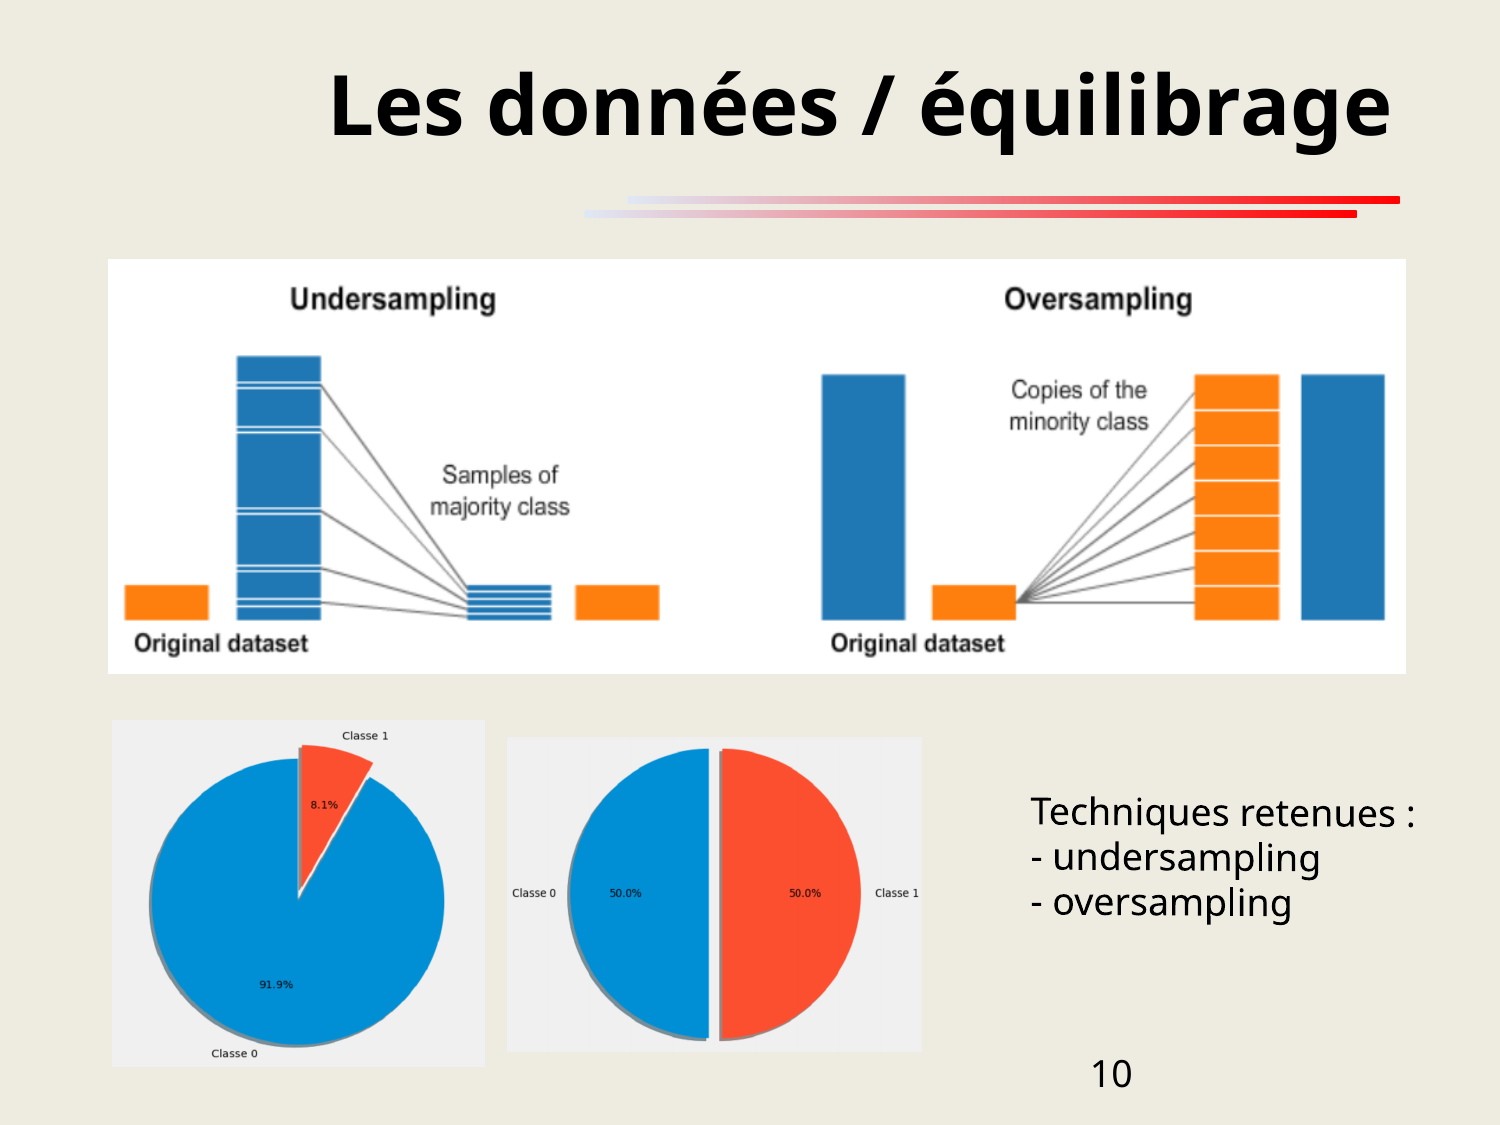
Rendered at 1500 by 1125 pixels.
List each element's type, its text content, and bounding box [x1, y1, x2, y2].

slide_number <numéro> [1074, 1042, 1425, 1103]
text_box Techniques retenues : - undersampling - oversampling [1015, 779, 1465, 973]
title Les données / équilibrage [23, 45, 1408, 220]
picture [108, 259, 1406, 674]
text_box [627, 196, 1400, 204]
text_box [584, 210, 1357, 218]
picture [112, 720, 485, 1067]
picture [507, 737, 922, 1052]
